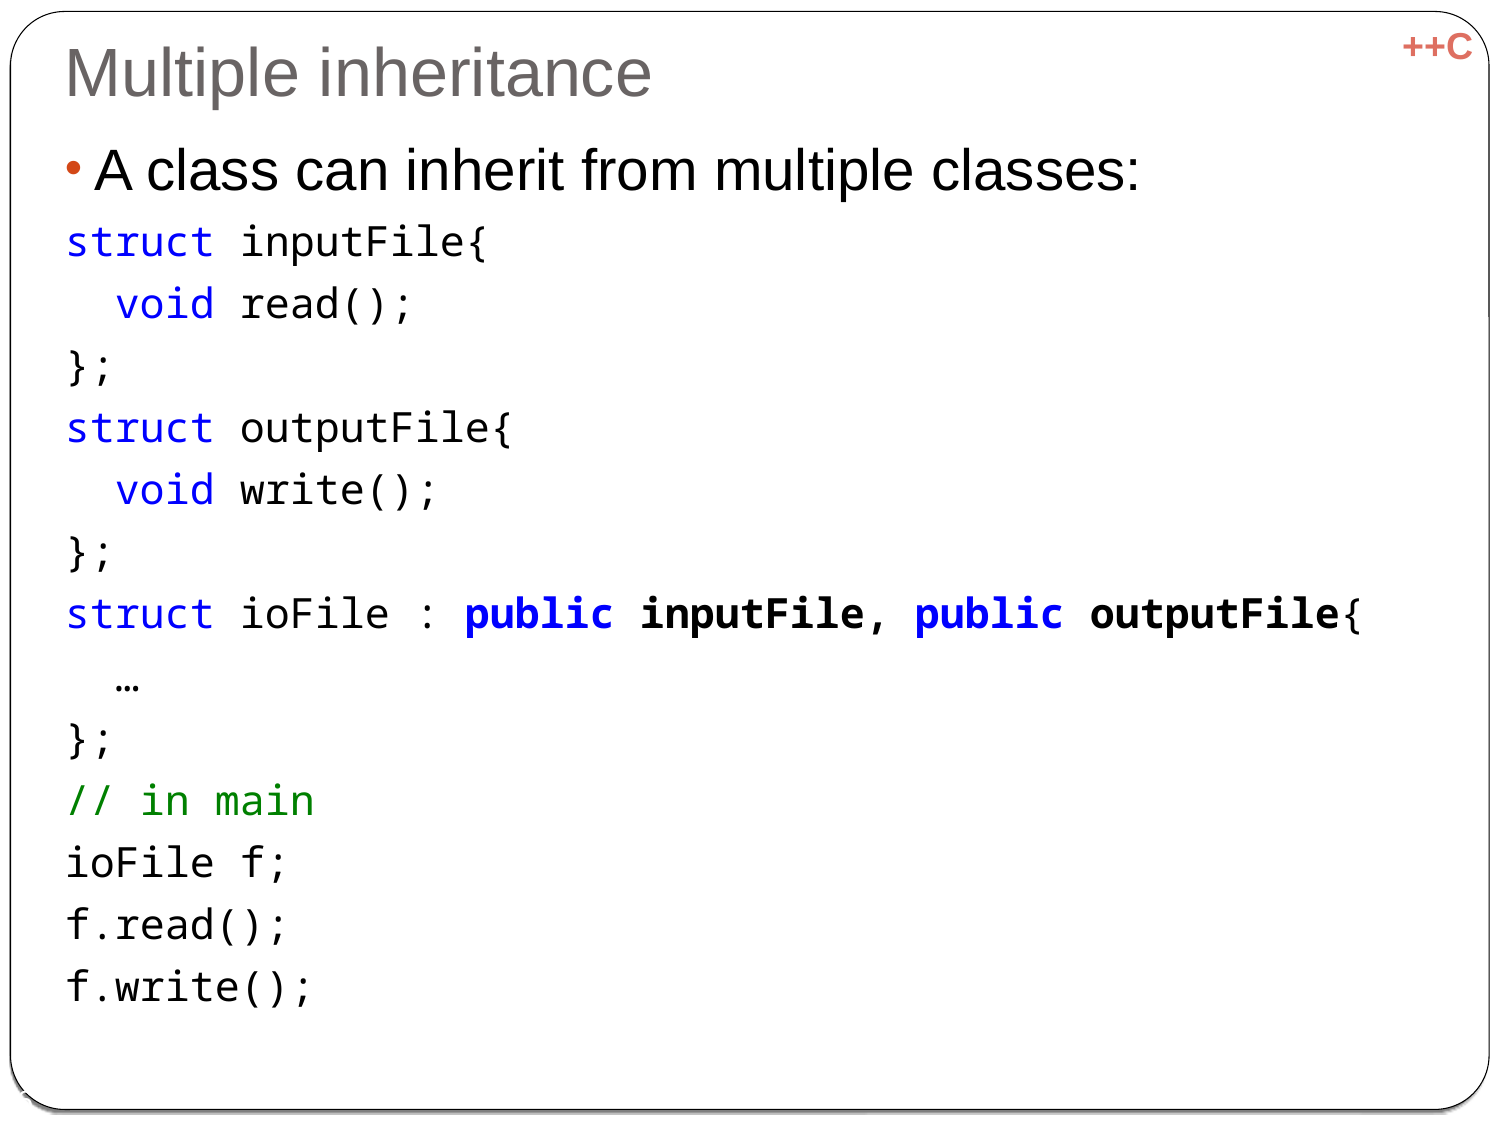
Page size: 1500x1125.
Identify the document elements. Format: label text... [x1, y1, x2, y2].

title Multiple inheritance [50, 20, 1450, 125]
slide_number <number> [0, 1074, 50, 1125]
list A class can inherit from multiple classes: struct inputFile{ void read(); }; struct outputFile{ void write(); }; struct ioFile : public inputFile, public outputFile{ … }; // in main ioFile f; f.read(); f.write(); [50, 125, 1450, 1025]
